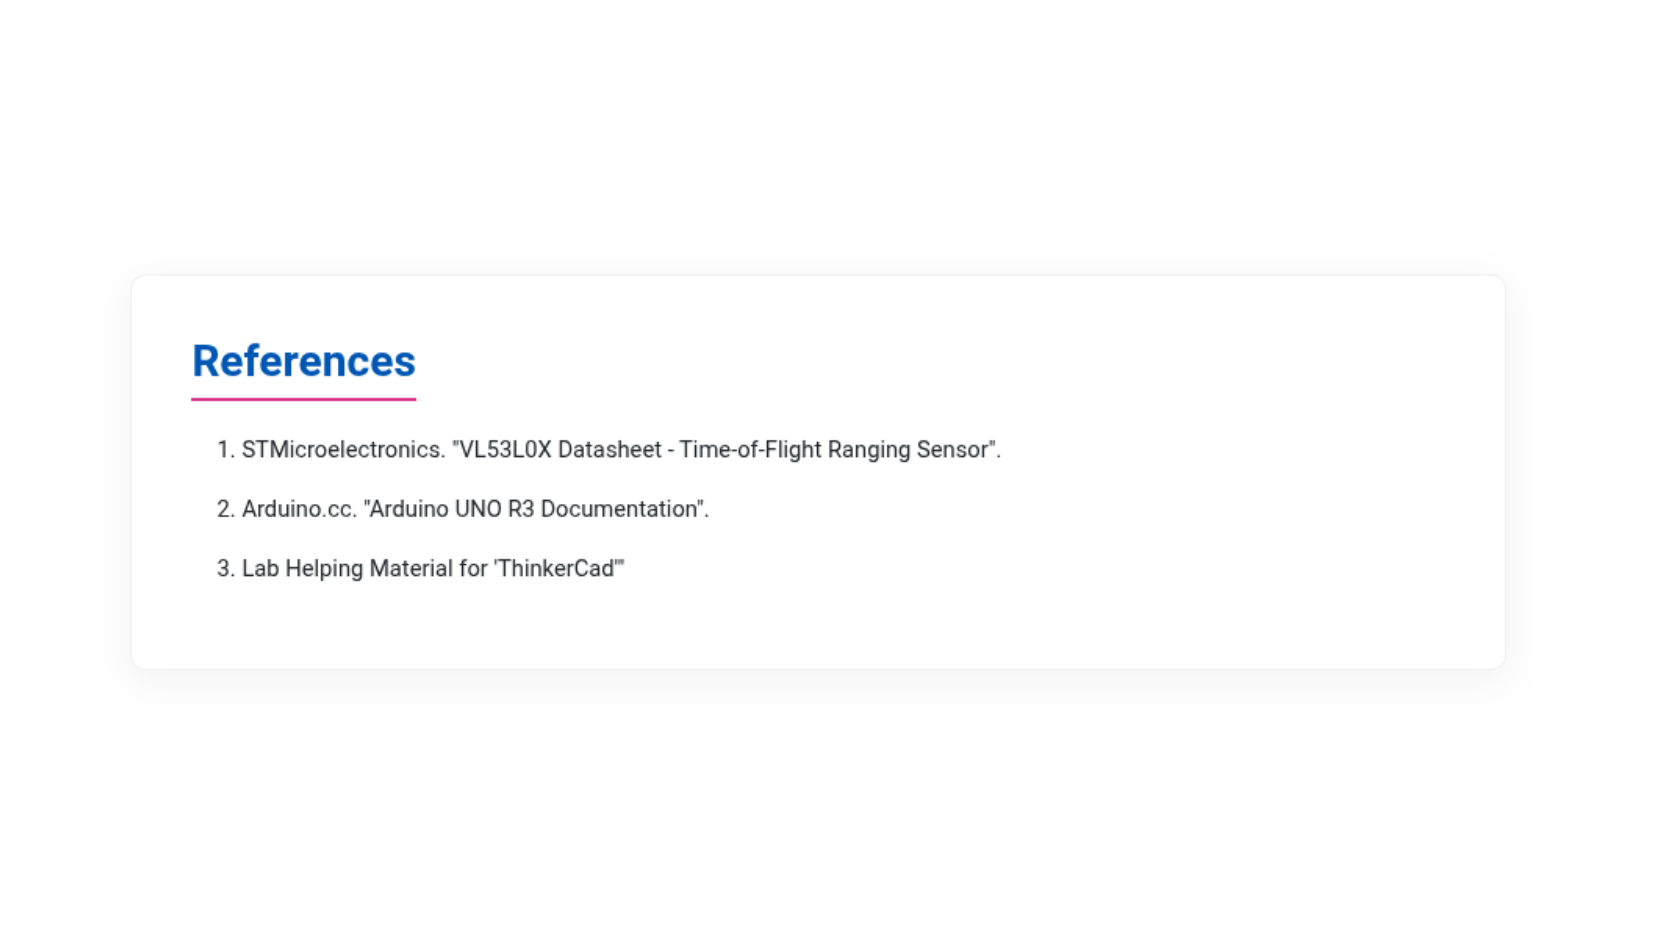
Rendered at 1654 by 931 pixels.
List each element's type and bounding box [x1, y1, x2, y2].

picture [71, 54, 1538, 931]
